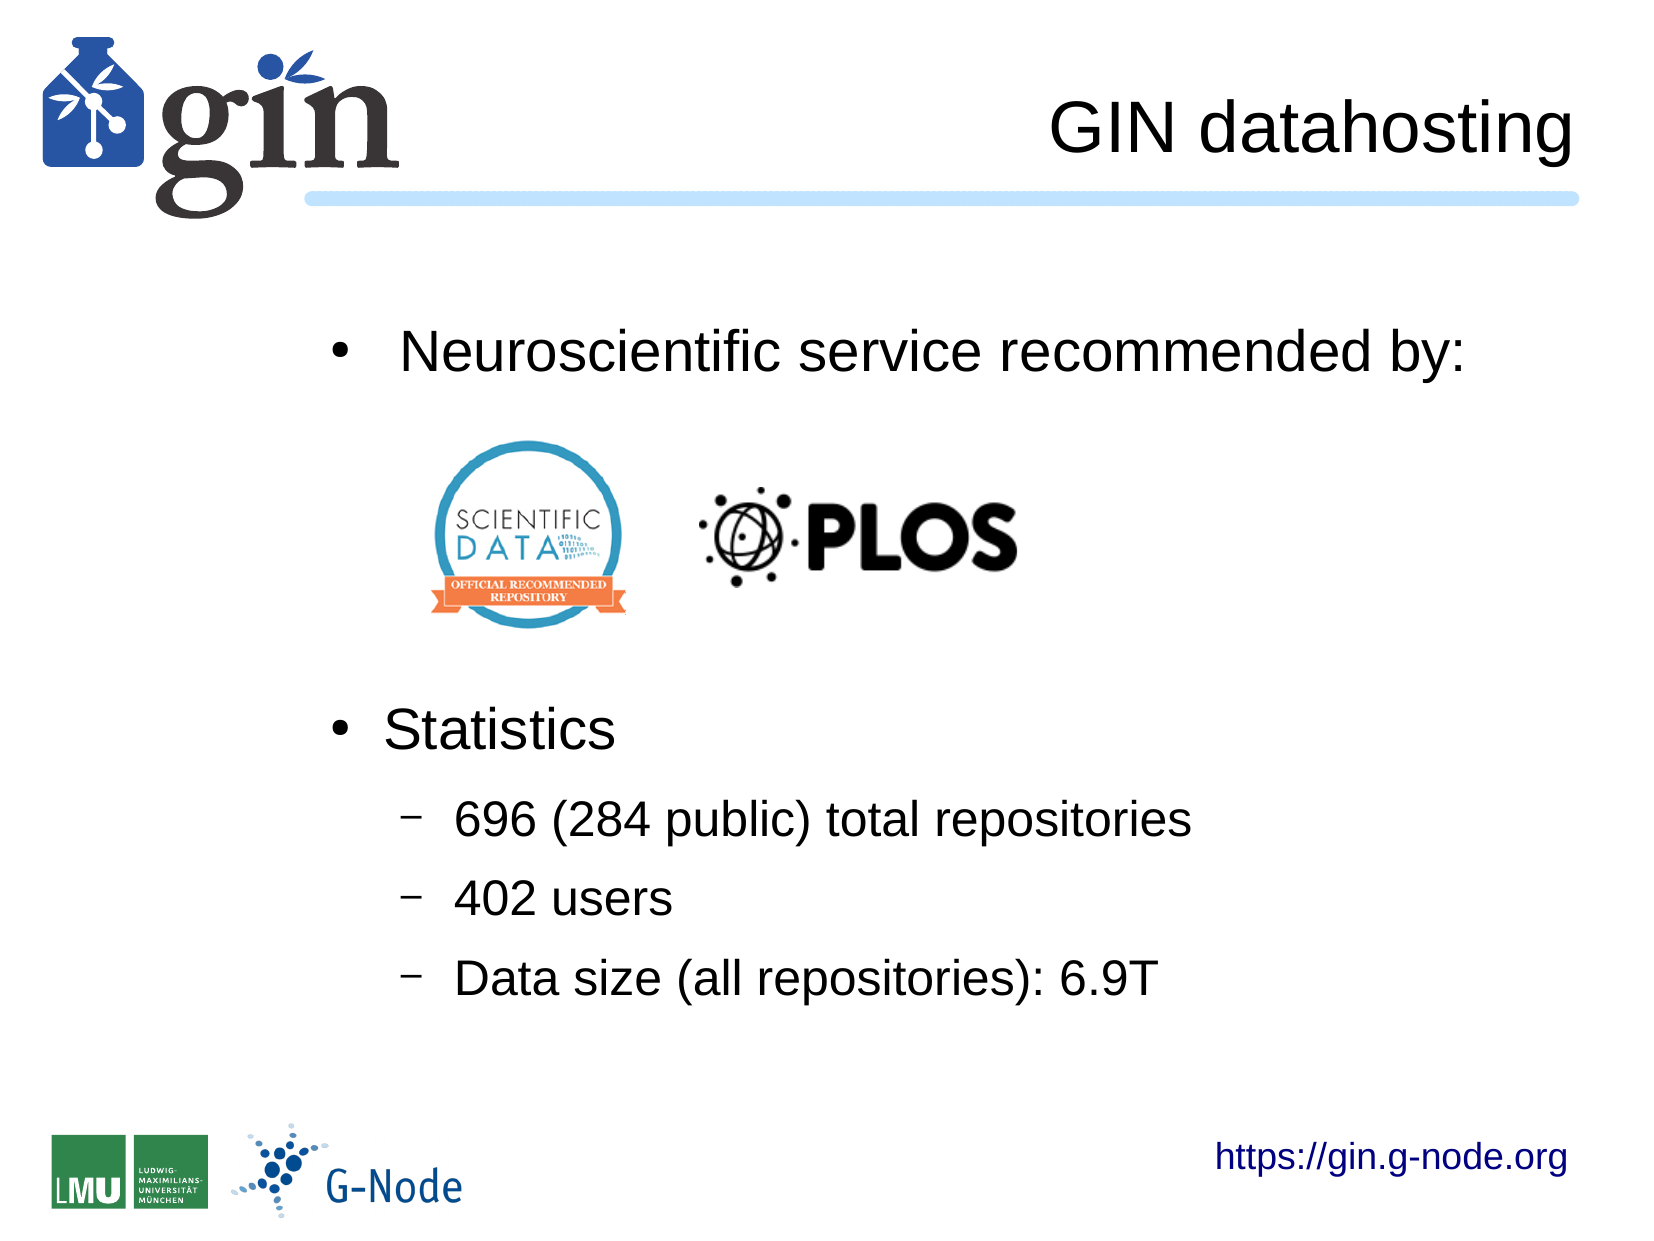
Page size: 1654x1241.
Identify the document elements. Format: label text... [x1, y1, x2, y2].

picture [431, 437, 626, 633]
text_box https://gin.g-node.org [1200, 1128, 1625, 1186]
picture [33, 30, 409, 224]
list Neuroscientific service recommended by: Statistics 696 (284 public) total repositories 402 users Data size (all repositories): 6.9T [312, 318, 1595, 961]
text_box GIN datahosting [87, 30, 1576, 226]
picture [230, 1123, 467, 1219]
picture [699, 487, 1019, 588]
